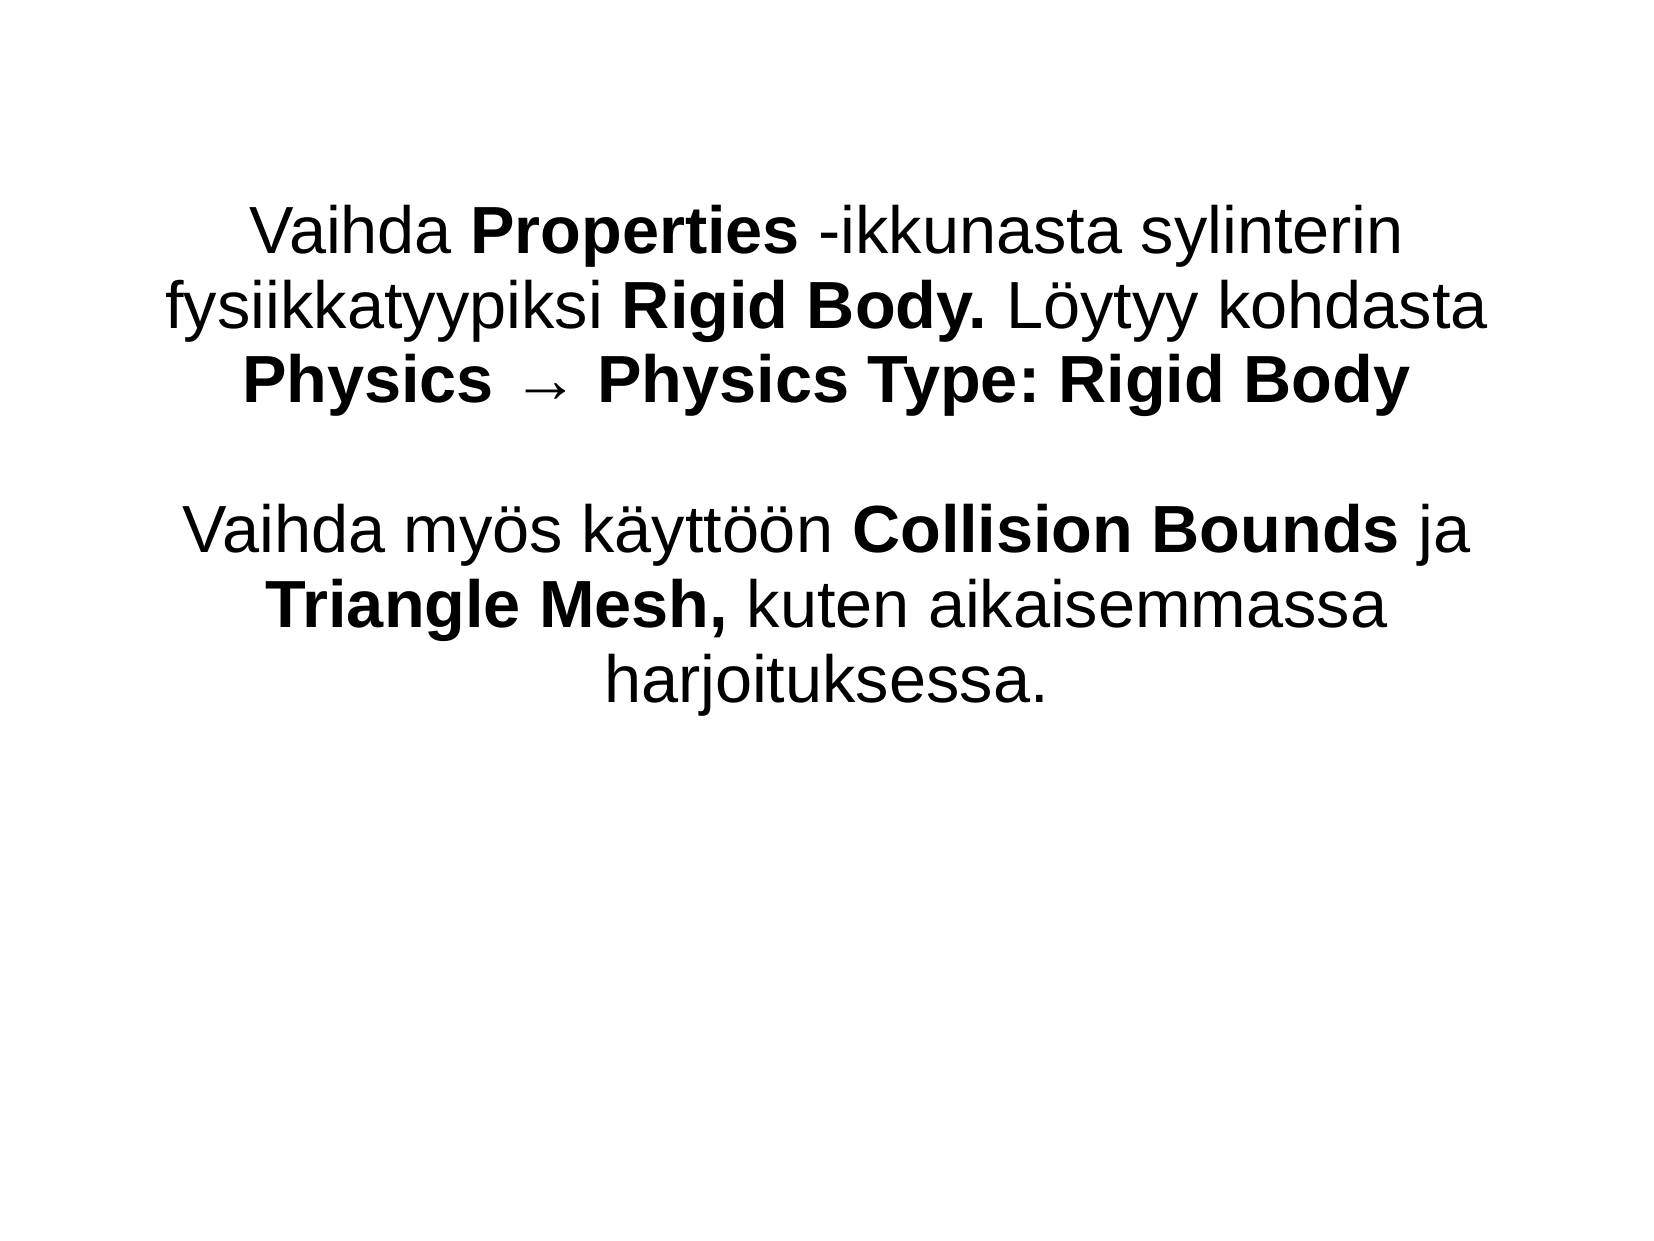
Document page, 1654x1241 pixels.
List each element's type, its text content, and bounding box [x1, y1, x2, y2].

subtitle Vaihda Properties -ikkunasta sylinterin fysiikkatyypiksi Rigid Body. Löytyy kohdasta Physics → Physics Type: Rigid Body Vaihda myös käyttöön Collision Bounds ja Triangle Mesh, kuten aikaisemmassa harjoituksessa. [82, 49, 1571, 1010]
